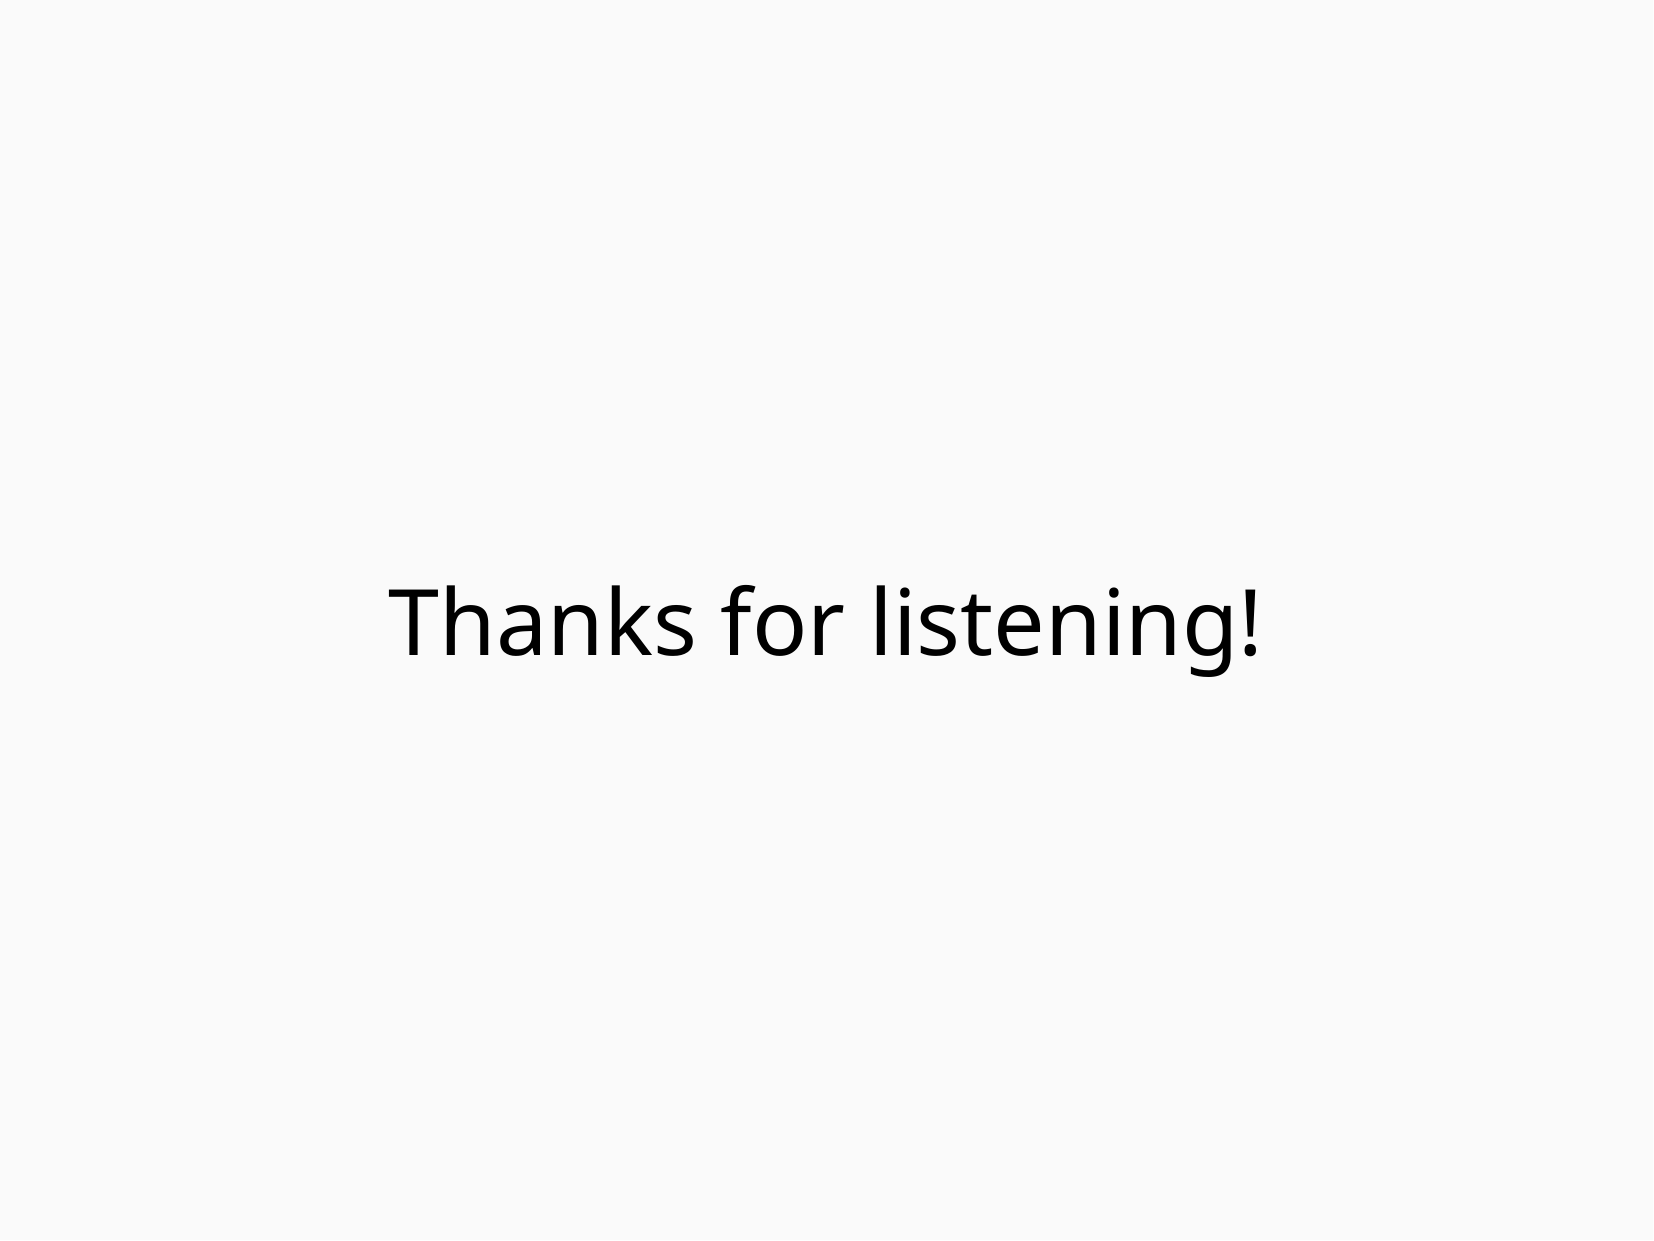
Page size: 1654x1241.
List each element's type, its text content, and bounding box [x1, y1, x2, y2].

subtitle Thanks for listening! [82, 140, 1571, 1101]
